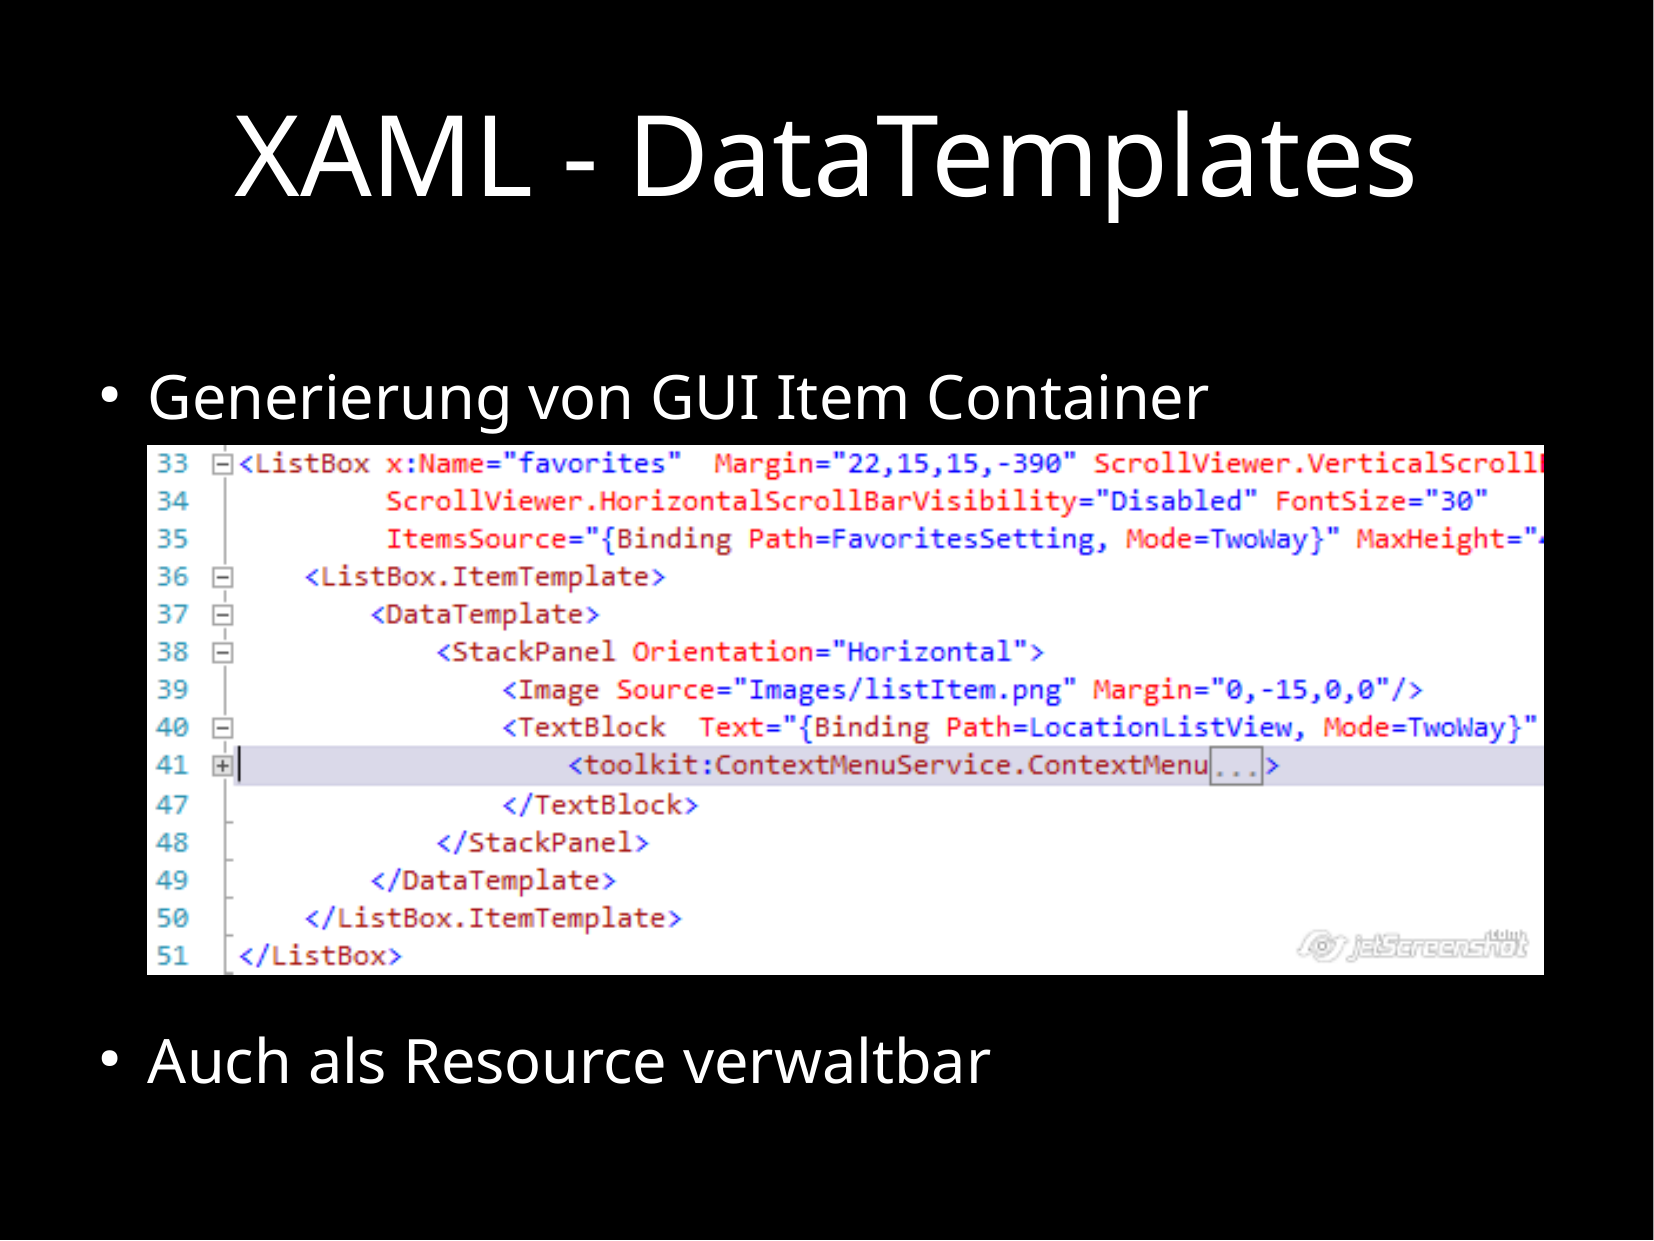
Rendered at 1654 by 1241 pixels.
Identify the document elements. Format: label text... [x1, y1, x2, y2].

list Generierung von GUI Item Container Auch als Resource verwaltbar [82, 354, 1571, 1109]
picture [147, 445, 1544, 975]
title XAML - DataTemplates [82, 49, 1571, 257]
